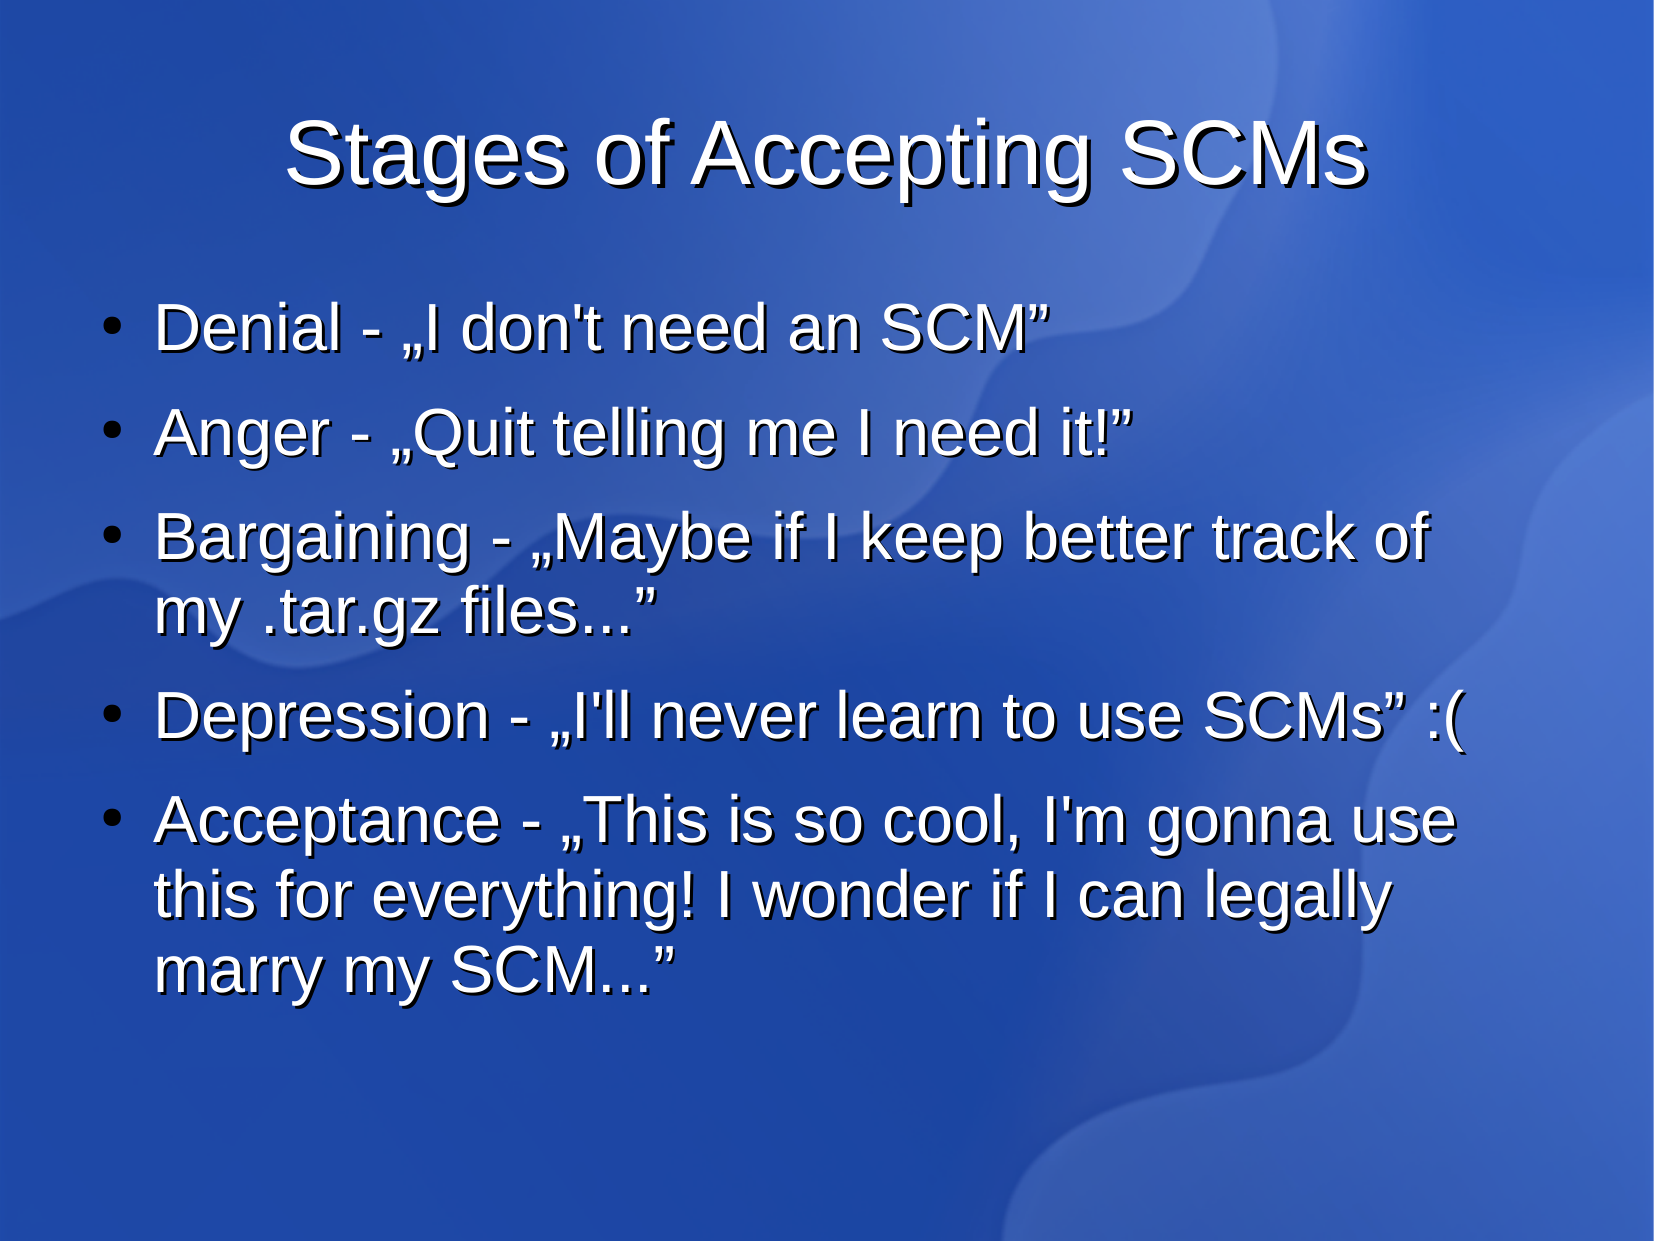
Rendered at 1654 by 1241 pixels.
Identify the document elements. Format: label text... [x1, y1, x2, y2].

list Denial - „I don't need an SCM” Anger - „Quit telling me I need it!” Bargaining - „Maybe if I keep better track of my .tar.gz files...” Depression - „I'll never learn to use SCMs” :( Acceptance - „This is so cool, I'm gonna use this for everything! I wonder if I can legally marry my SCM...” [82, 290, 1571, 1094]
picture [0, 0, 1654, 1241]
title Stages of Accepting SCMs [82, 56, 1571, 250]
